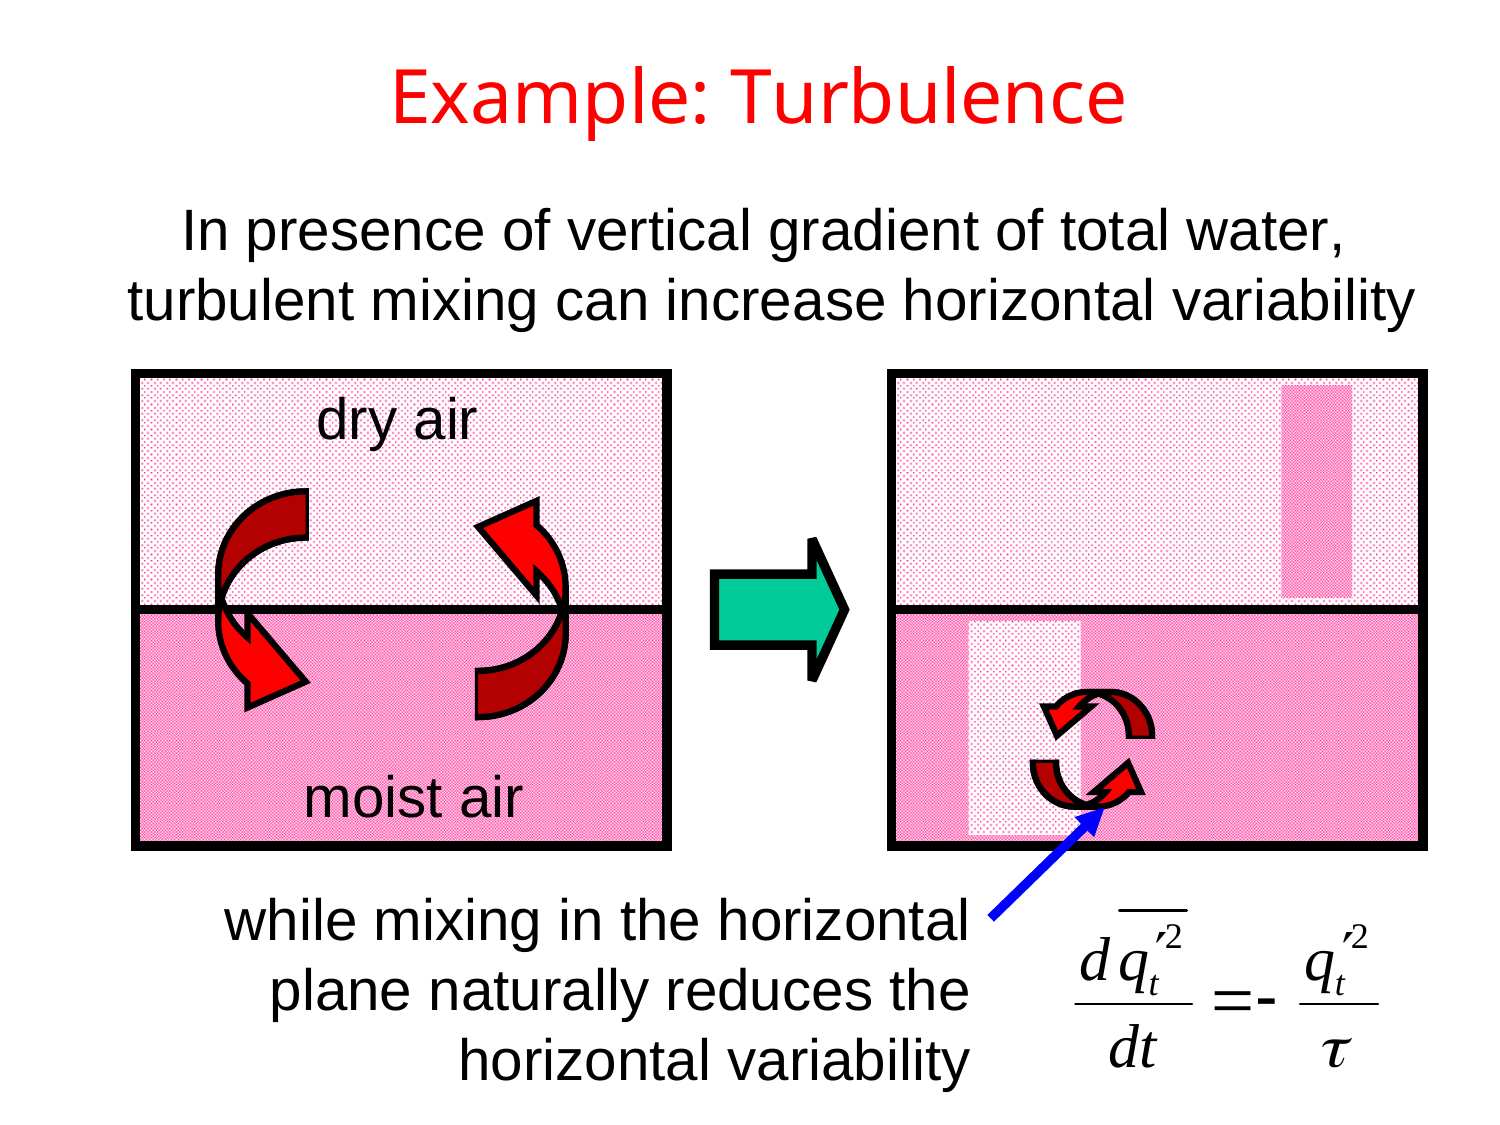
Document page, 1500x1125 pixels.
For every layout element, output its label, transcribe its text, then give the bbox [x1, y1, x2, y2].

text_box while mixing in the horizontal plane naturally reduces the horizontal variability [127, 874, 987, 1101]
text_box [714, 538, 845, 681]
title Example: Turbulence [158, 24, 1359, 163]
chart [1065, 895, 1390, 1082]
text_box [135, 373, 668, 846]
text_box dry air [301, 373, 494, 459]
text_box [891, 373, 1424, 846]
text_box In presence of vertical gradient of total water, turbulent mixing can increase horizontal variability [112, 184, 1433, 340]
text_box moist air [289, 751, 540, 837]
